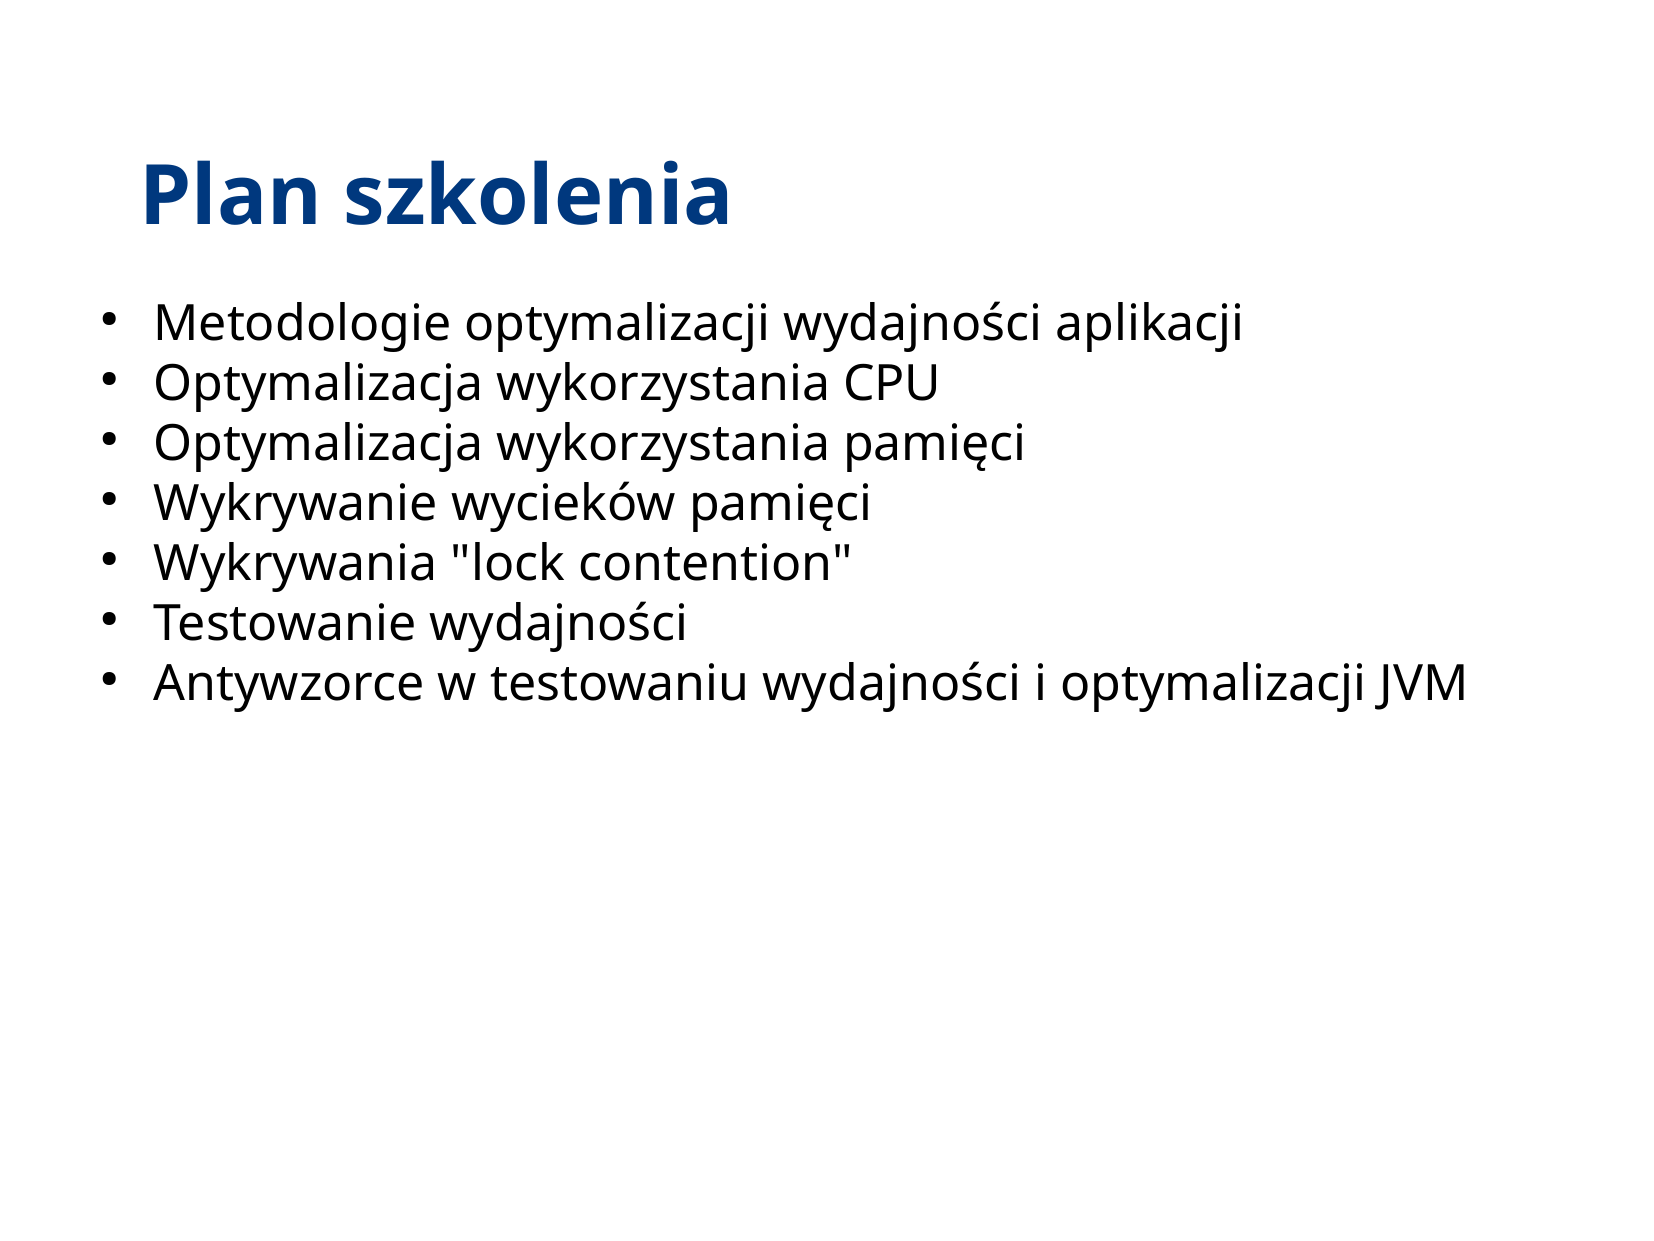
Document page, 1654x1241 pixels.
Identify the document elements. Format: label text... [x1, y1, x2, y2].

list Metodologie optymalizacji wydajności aplikacji Optymalizacja wykorzystania CPU Optymalizacja wykorzystania pamięci Wykrywanie wycieków pamięci Wykrywania "lock contention" Testowanie wydajności Antywzorce w testowaniu wydajności i optymalizacji JVM [82, 290, 1571, 1010]
title Plan szkolenia [82, 49, 1571, 257]
